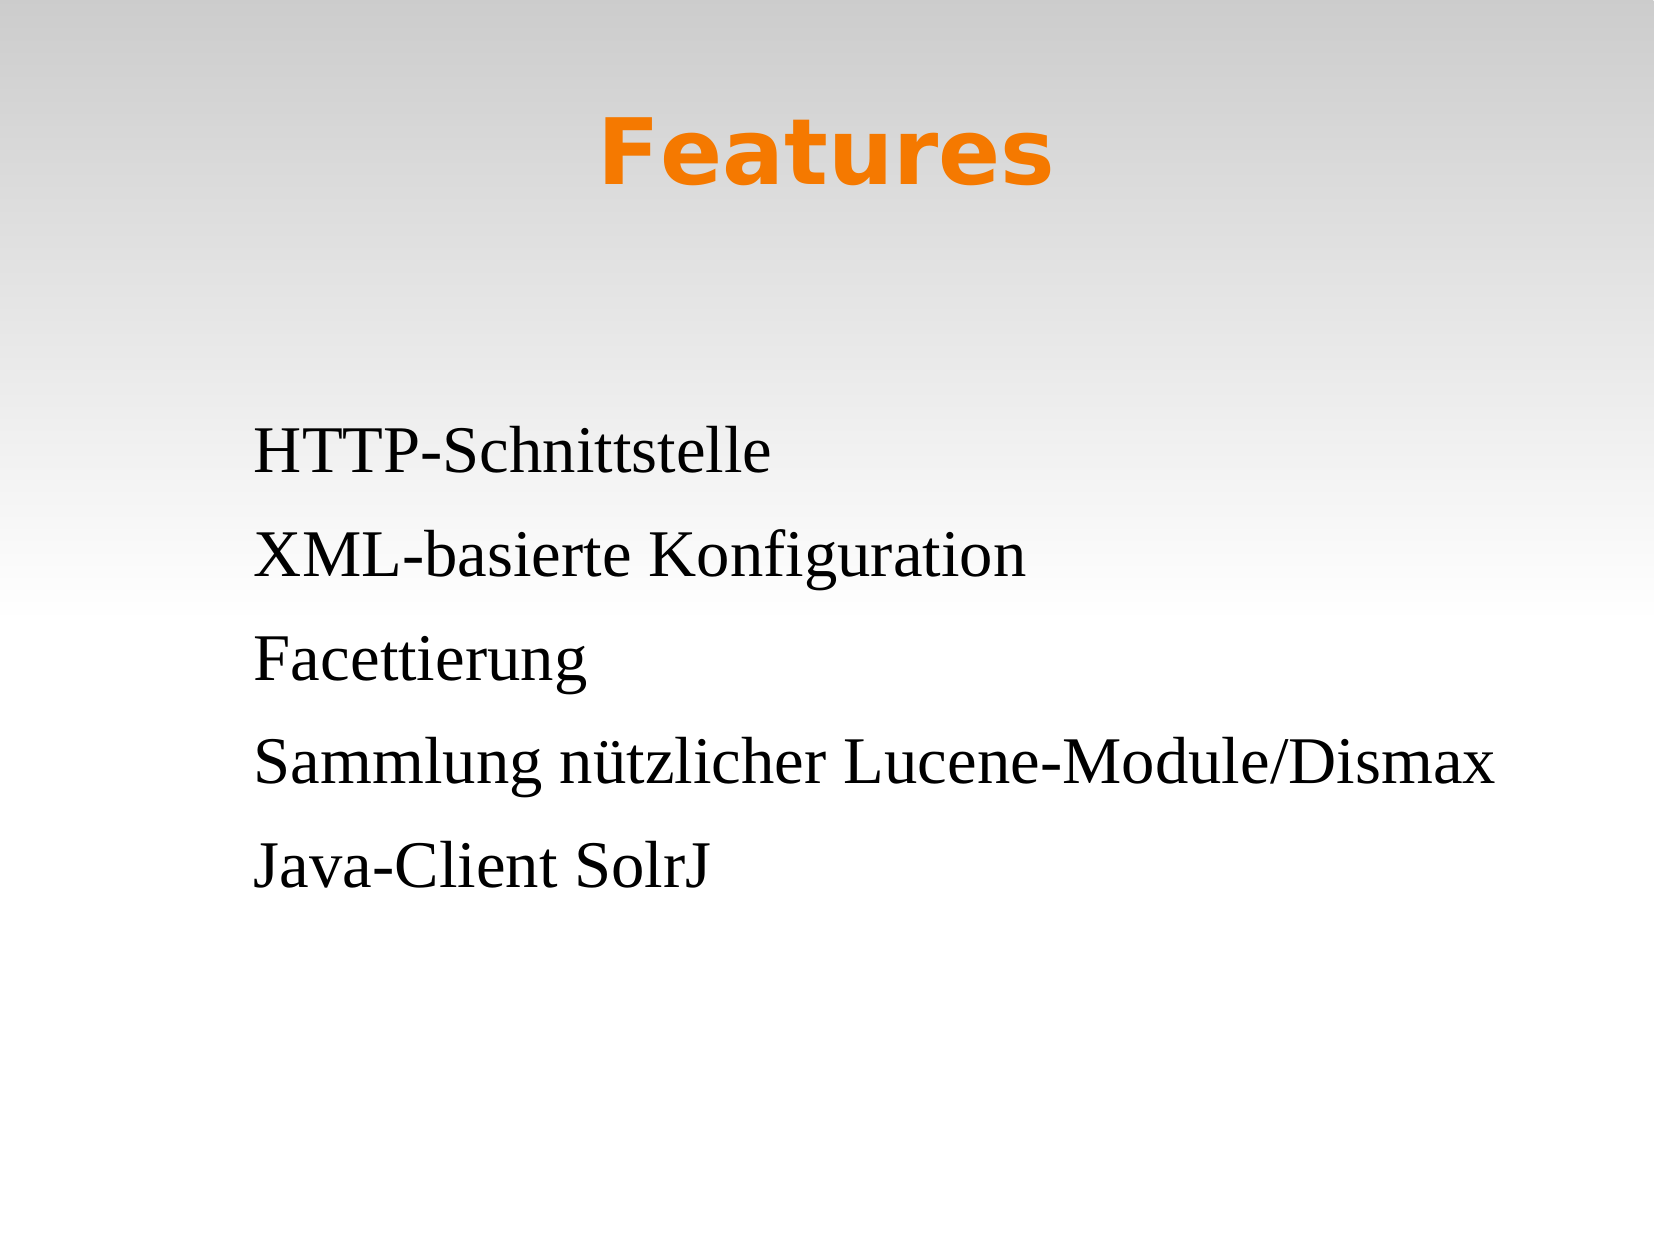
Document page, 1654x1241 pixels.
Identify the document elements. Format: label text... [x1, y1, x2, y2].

title Features [82, 49, 1571, 257]
list HTTP-Schnittstelle XML-basierte Konfiguration Facettierung Sammlung nützlicher Lucene-Module/Dismax Java-Client SolrJ [236, 413, 1571, 1094]
